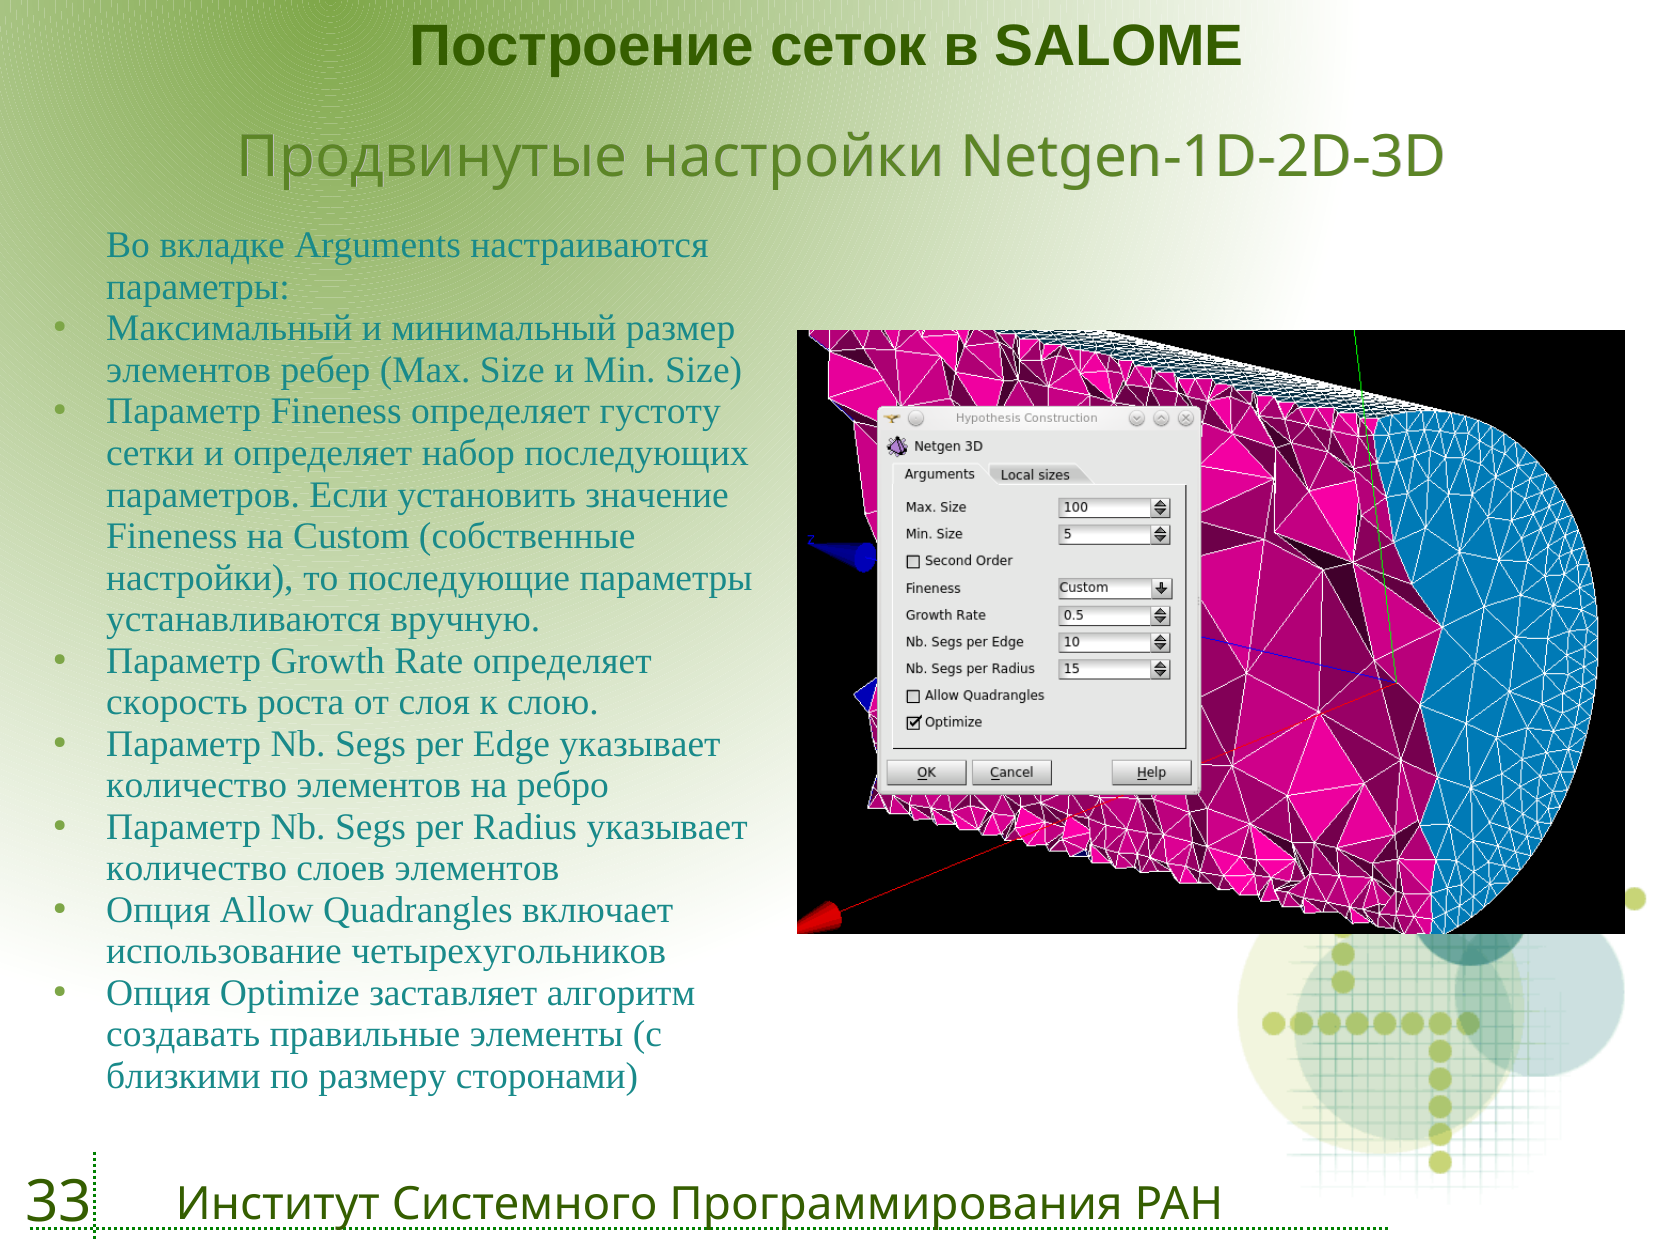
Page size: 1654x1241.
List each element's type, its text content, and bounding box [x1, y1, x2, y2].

title Продвинутые настройки Netgen-1D-2D-3D [59, 94, 1625, 213]
list Во вкладке Arguments настраиваются параметры: Максимальный и минимальный размер элементов ребер (Max. Size и Min. Size) Параметр Fineness определяет густоту сетки и определяет набор последующих параметров. Если установить значение Fineness на Custom (собственные настройки), то последующие параметры устанавливаются вручную. Параметр Growth Rate определяет скорость роста от слоя к слою. Параметр Nb. Segs per Edge указывает количество элементов на ребро Параметр Nb. Segs per Radius указывает количество слоев элементов Опция Allow Quadrangles включает использование четырехугольников Опция Optimize заставляет алгоритм создавать правильные элементы (с близкими по размеру сторонами) [35, 224, 756, 1097]
picture [797, 330, 1654, 1211]
picture [1042, 334, 1053, 339]
